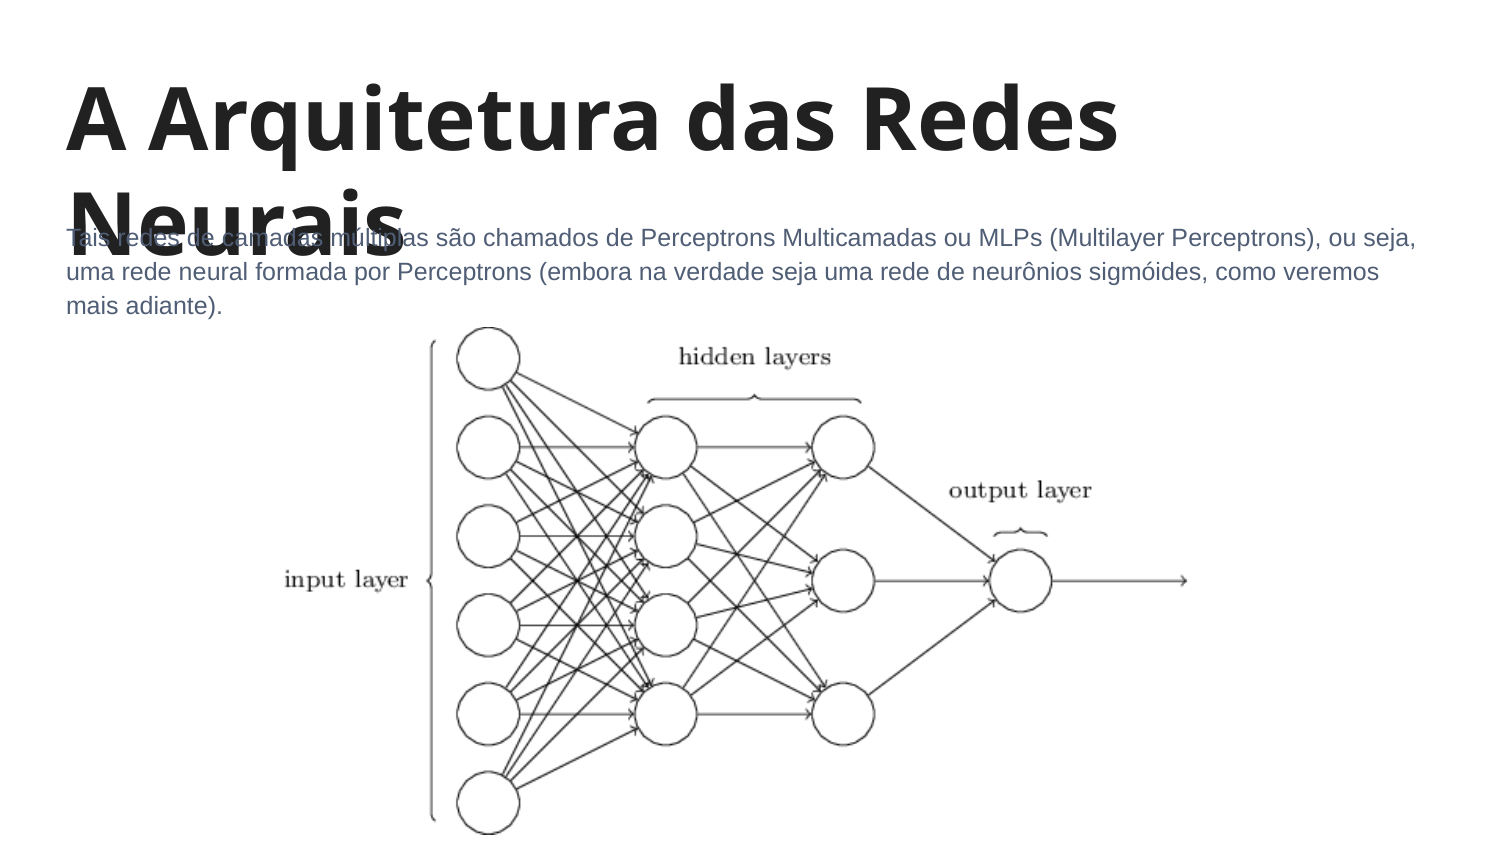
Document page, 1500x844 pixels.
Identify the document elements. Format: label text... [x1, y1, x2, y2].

picture [275, 327, 1209, 835]
title A Arquitetura das Redes Neurais [51, 48, 1449, 180]
list Tais redes de camadas múltiplas são chamados de Perceptrons Multicamadas ou MLPs (Multilayer Perceptrons), ou seja, uma rede neural formada por Perceptrons (embora na verdade seja uma rede de neurônios sigmóides, como veremos mais adiante). [51, 201, 1449, 750]
